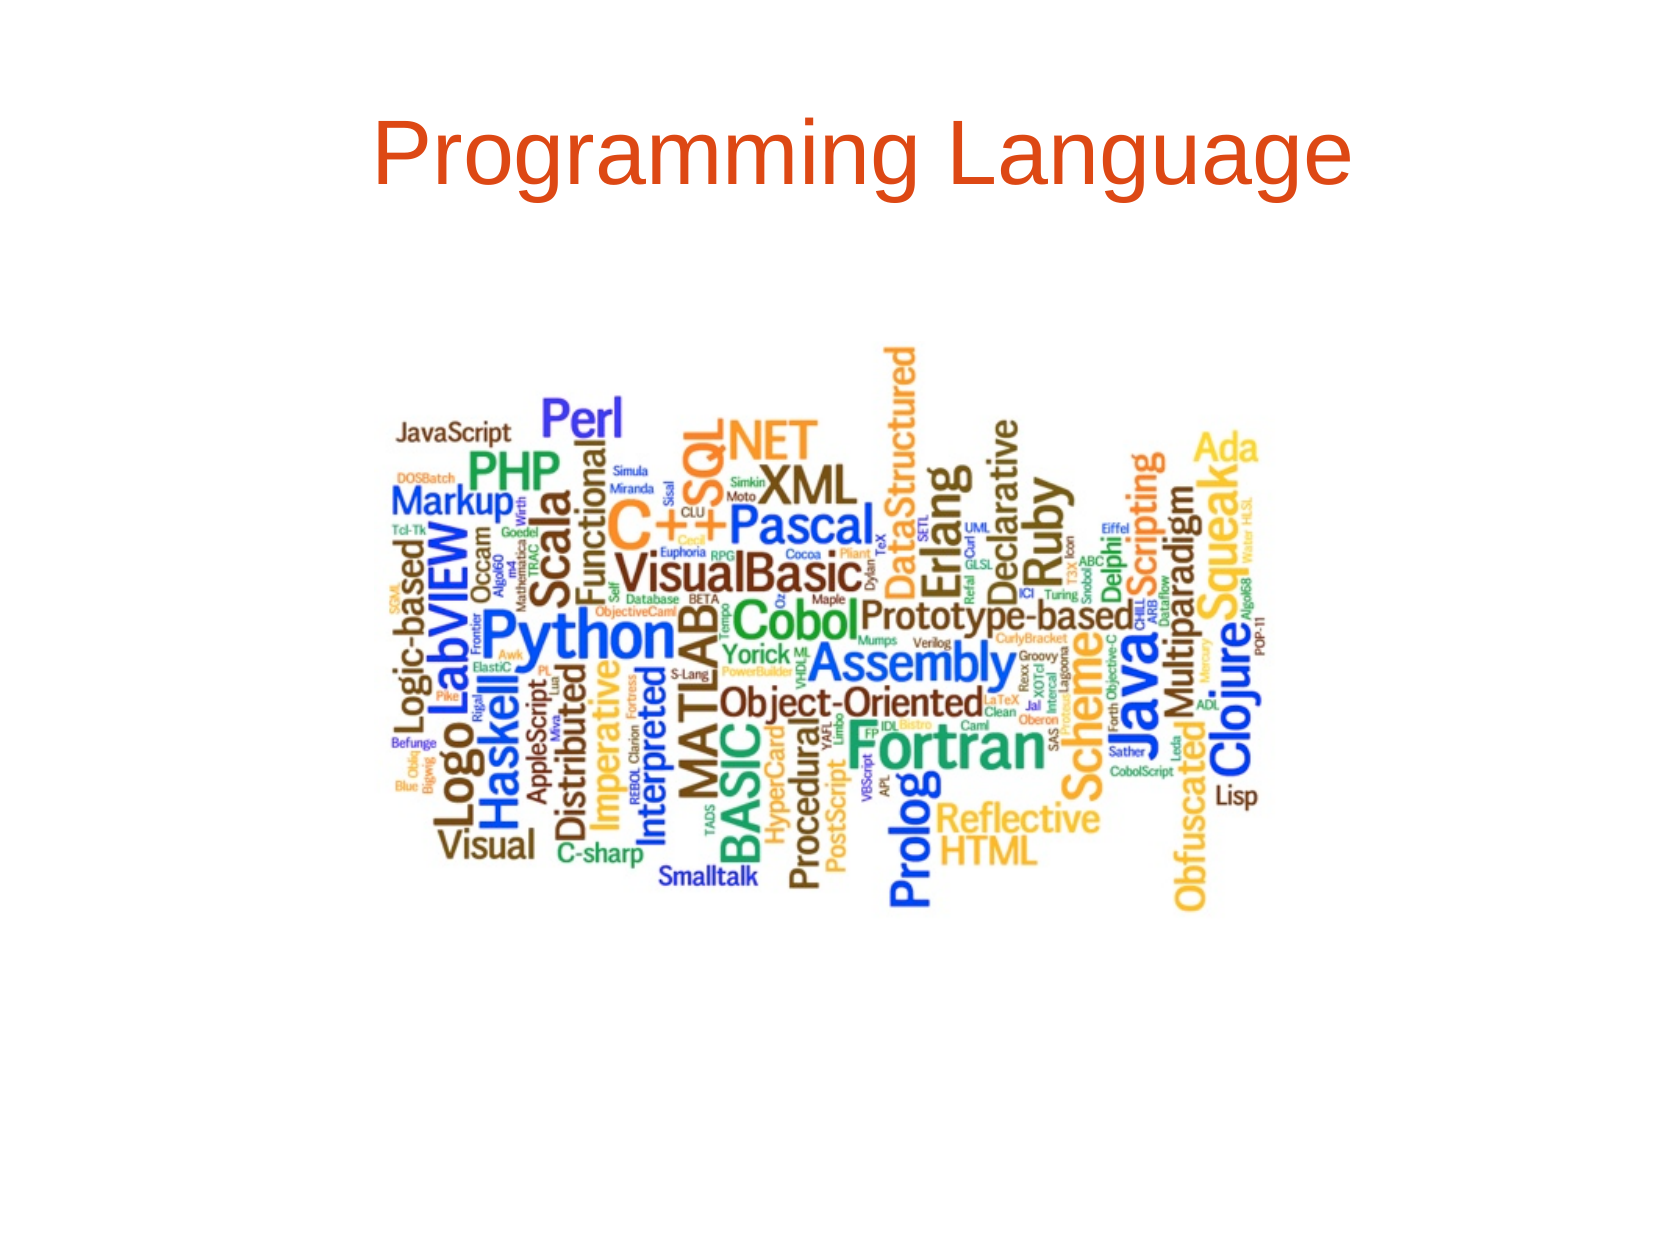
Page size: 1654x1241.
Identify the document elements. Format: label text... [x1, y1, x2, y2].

title Programming Language [82, 49, 1571, 257]
picture [374, 341, 1282, 922]
